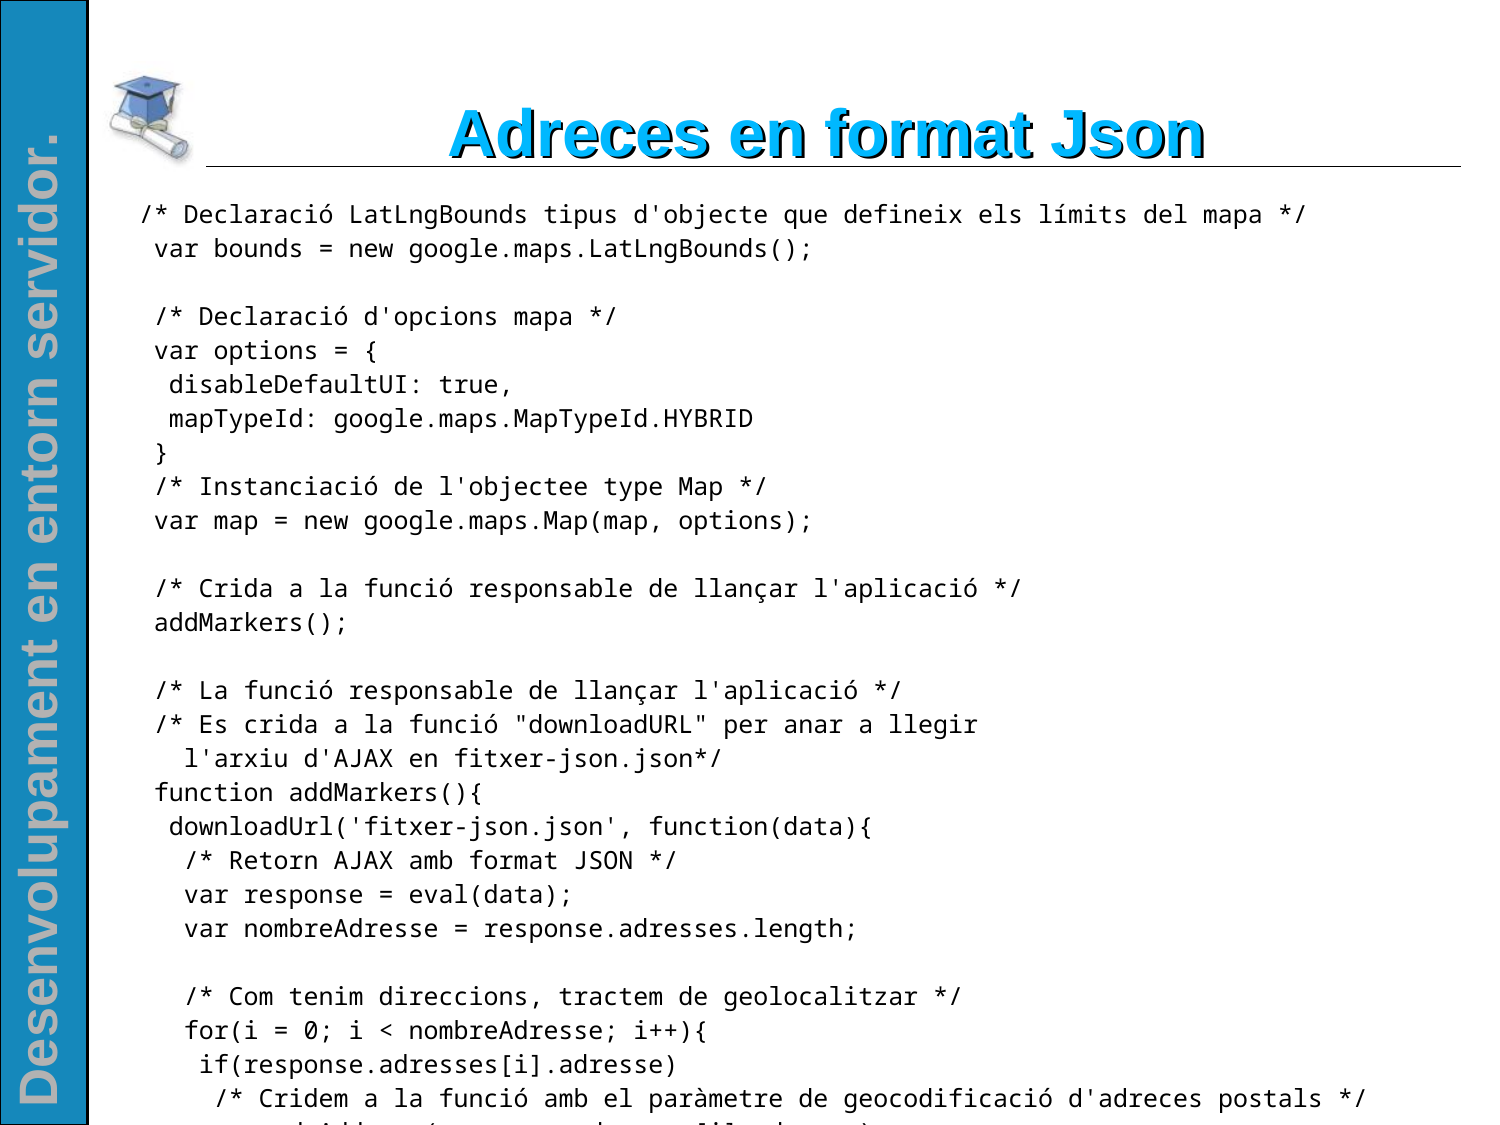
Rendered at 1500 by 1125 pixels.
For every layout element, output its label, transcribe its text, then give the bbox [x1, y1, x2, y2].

text_box /* Declaració LatLngBounds tipus d'objecte que defineix els límits del mapa */ var bounds = new google.maps.LatLngBounds(); /* Declaració d'opcions mapa */ var options = { disableDefaultUI: true, mapTypeId: google.maps.MapTypeId.HYBRID } /* Instanciació de l'objectee type Map */ var map = new google.maps.Map(map, options); /* Crida a la funció responsable de llançar l'aplicació */ addMarkers(); /* La funció responsable de llançar l'aplicació */ /* Es crida a la funció "downloadURL" per anar a llegir l'arxiu d'AJAX en fitxer-json.json*/ function addMarkers(){ downloadUrl('fitxer-json.json', function(data){ /* Retorn AJAX amb format JSON */ var response = eval(data); var nombreAdresse = response.adresses.length; /* Com tenim direccions, tractem de geolocalitzar */ for(i = 0; i < nombreAdresse; i++){ if(response.adresses[i].adresse) /* Cridem a la funció amb el paràmetre de geocodificació d'adreces postals */ geocodeAddress(response.adresses[i].adresse); } }); } [124, 188, 1444, 1103]
picture [93, 61, 206, 174]
title Adreces en format Json [206, 88, 1447, 178]
